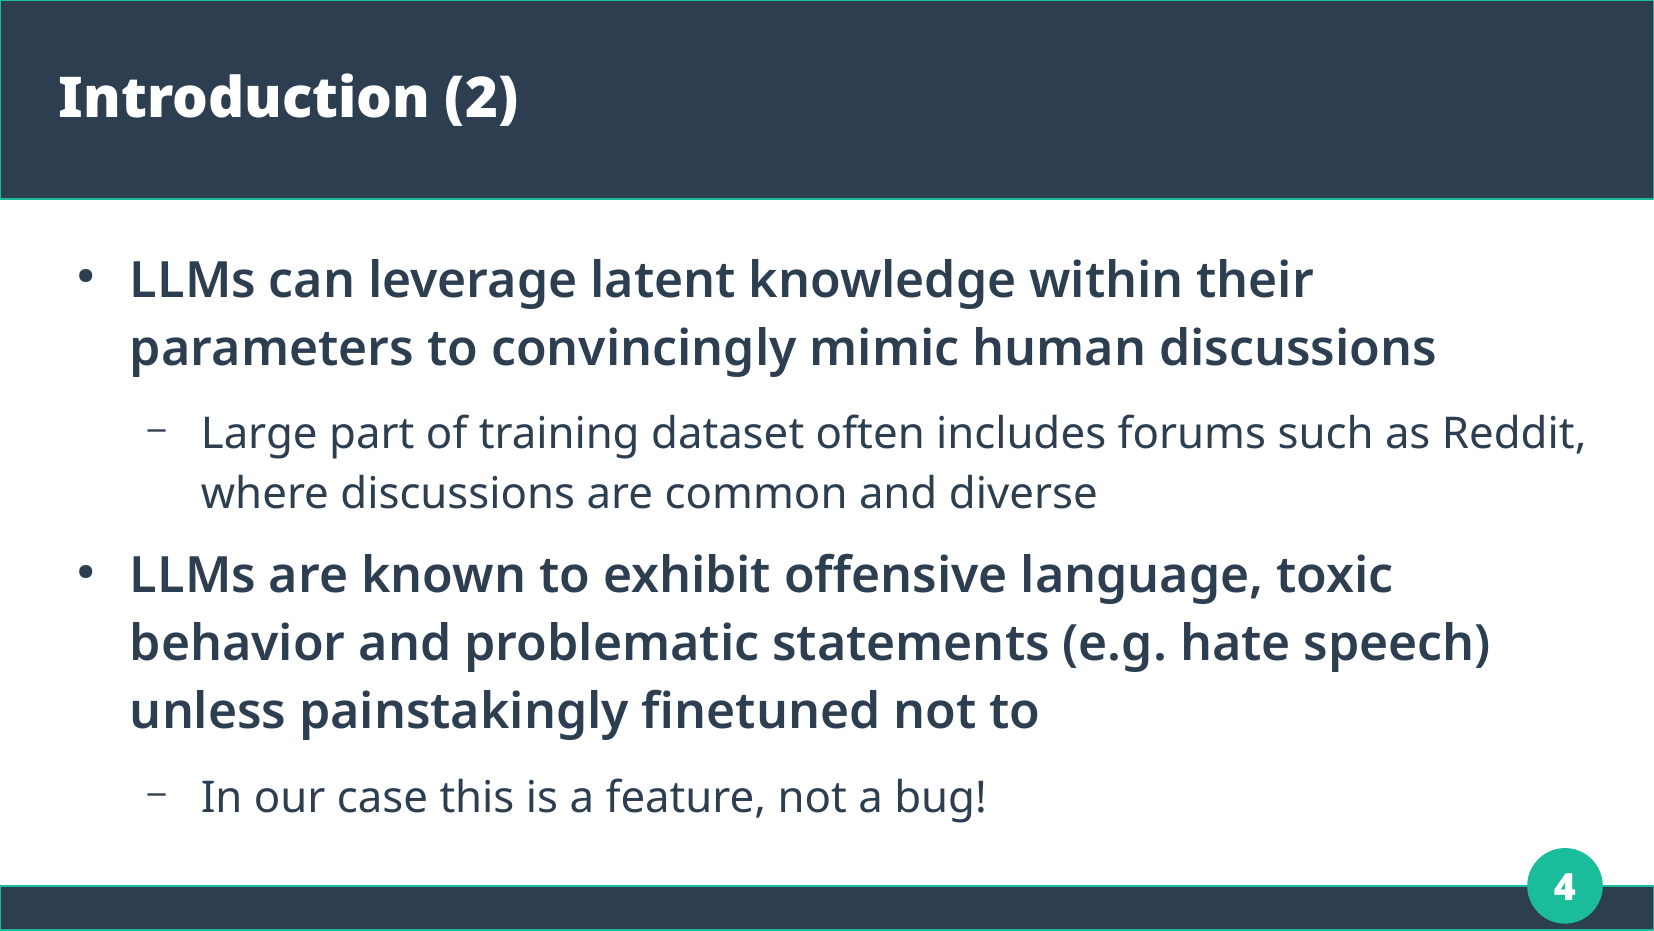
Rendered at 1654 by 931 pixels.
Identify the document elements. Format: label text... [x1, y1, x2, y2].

title Introduction (2) [59, 37, 1595, 156]
list LLMs can leverage latent knowledge within their parameters to convincingly mimic human discussions Large part of training dataset often includes forums such as Reddit, where discussions are common and diverse LLMs are known to exhibit offensive language, toxic behavior and problematic statements (e.g. hate speech) unless painstakingly finetuned not to In our case this is a feature, not a bug! [59, 243, 1595, 864]
